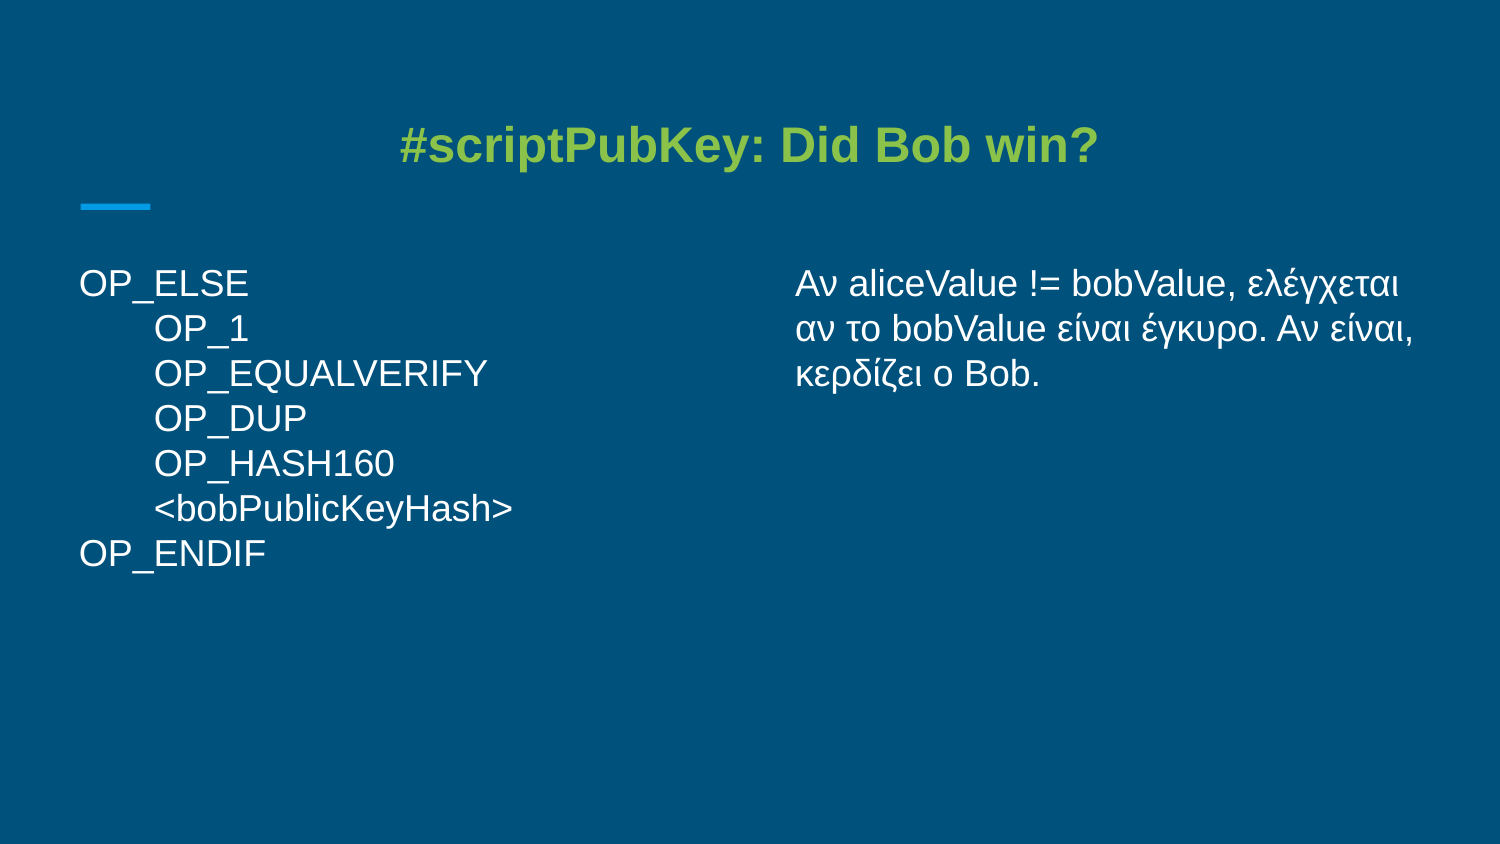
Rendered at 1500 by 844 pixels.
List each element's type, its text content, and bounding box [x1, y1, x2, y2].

list OP_ELSE OP_1 OP_EQUALVERIFY OP_DUP OP_HASH160 <bobPublicKeyHash> OP_ENDIF [63, 244, 720, 750]
list Αν aliceValue != bobValue, ελέγχεται αν το bobValue είναι έγκυρο. Αν είναι, κερδίζει ο Bob. [780, 244, 1437, 750]
title #scriptPubKey: Did Bob win? [63, 75, 1437, 188]
